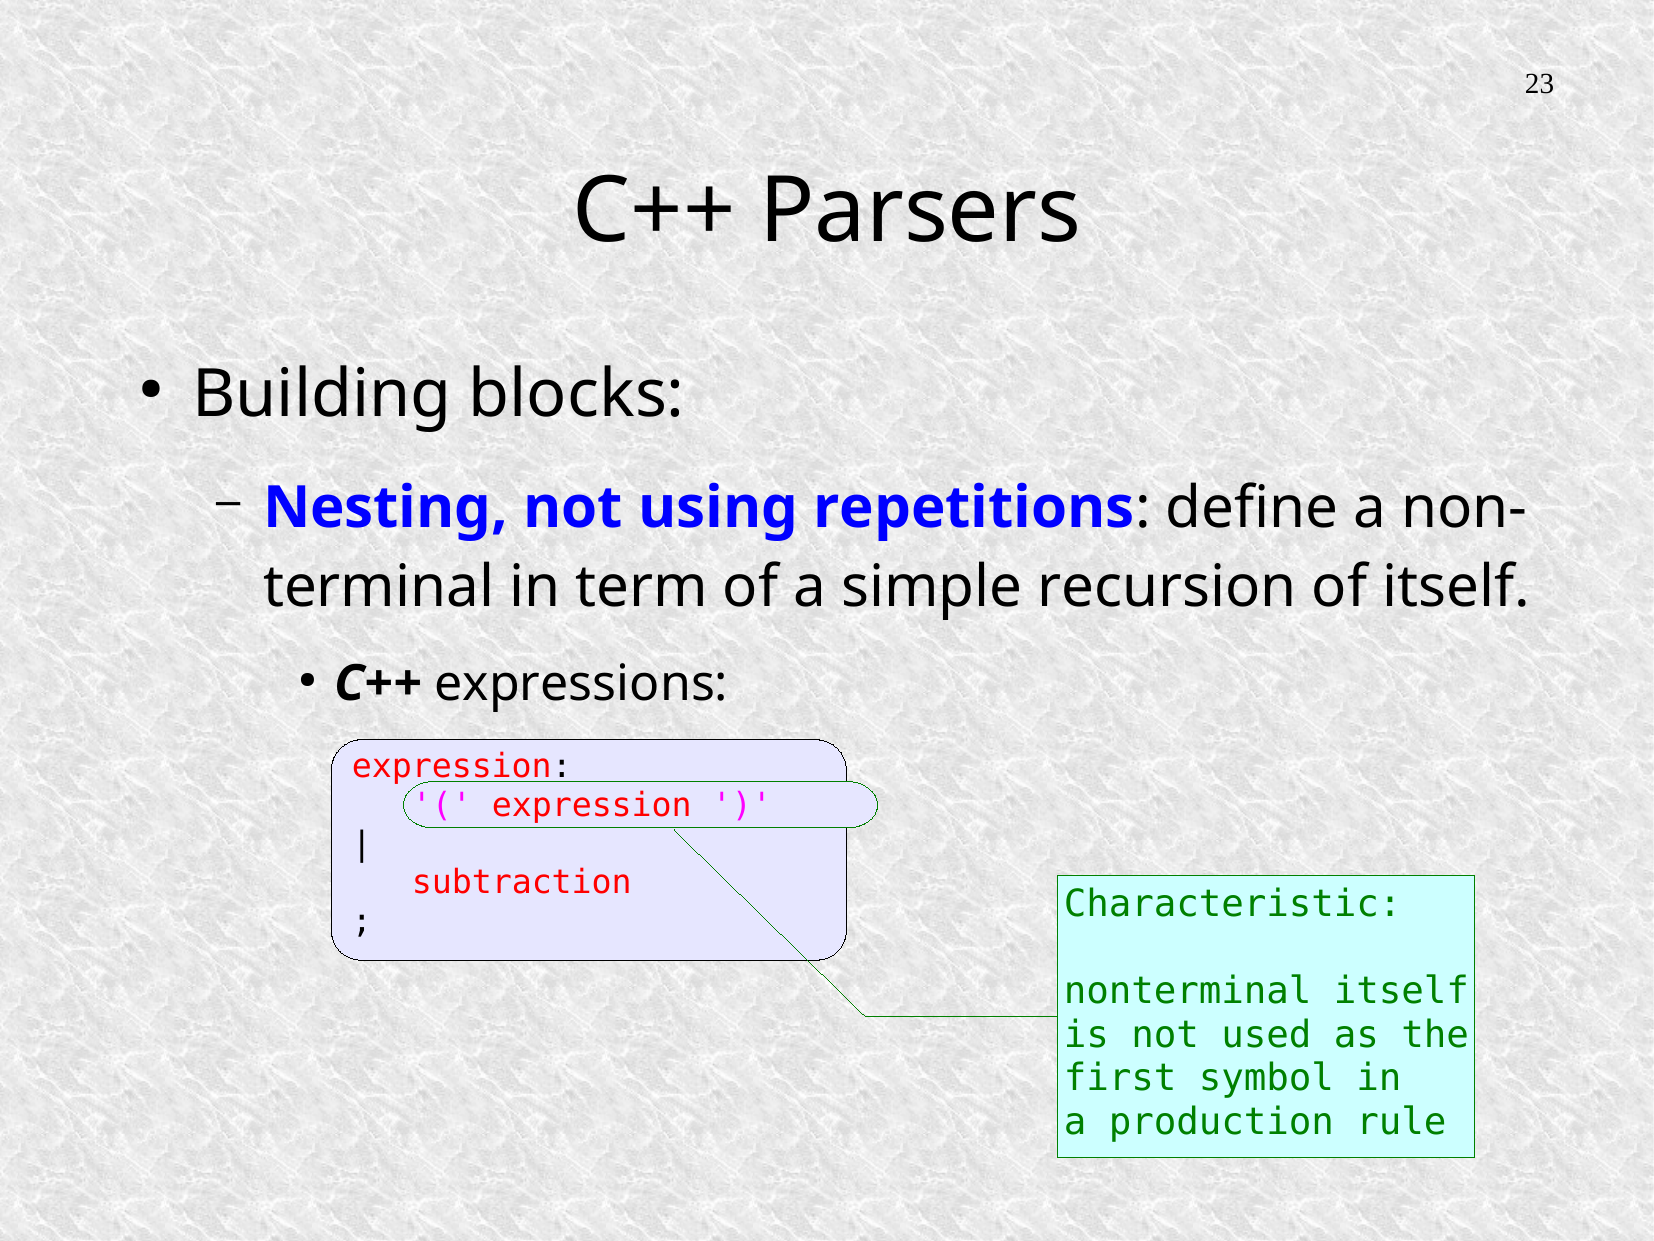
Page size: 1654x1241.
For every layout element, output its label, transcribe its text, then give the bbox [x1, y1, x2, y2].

picture [0, 0, 1654, 1241]
title C++ Parsers [121, 102, 1534, 311]
text_box expression: '(' expression ')' | subtraction ; [351, 747, 831, 1018]
list Building blocks: Nesting, not using repetitions: define a non-terminal in term of a simple recursion of itself. C++ expressions: [121, 344, 1534, 1127]
text_box Characteristic: nonterminal itself is not used as the first symbol in a production rule [1057, 875, 1475, 1158]
text_box [831, 781, 878, 828]
